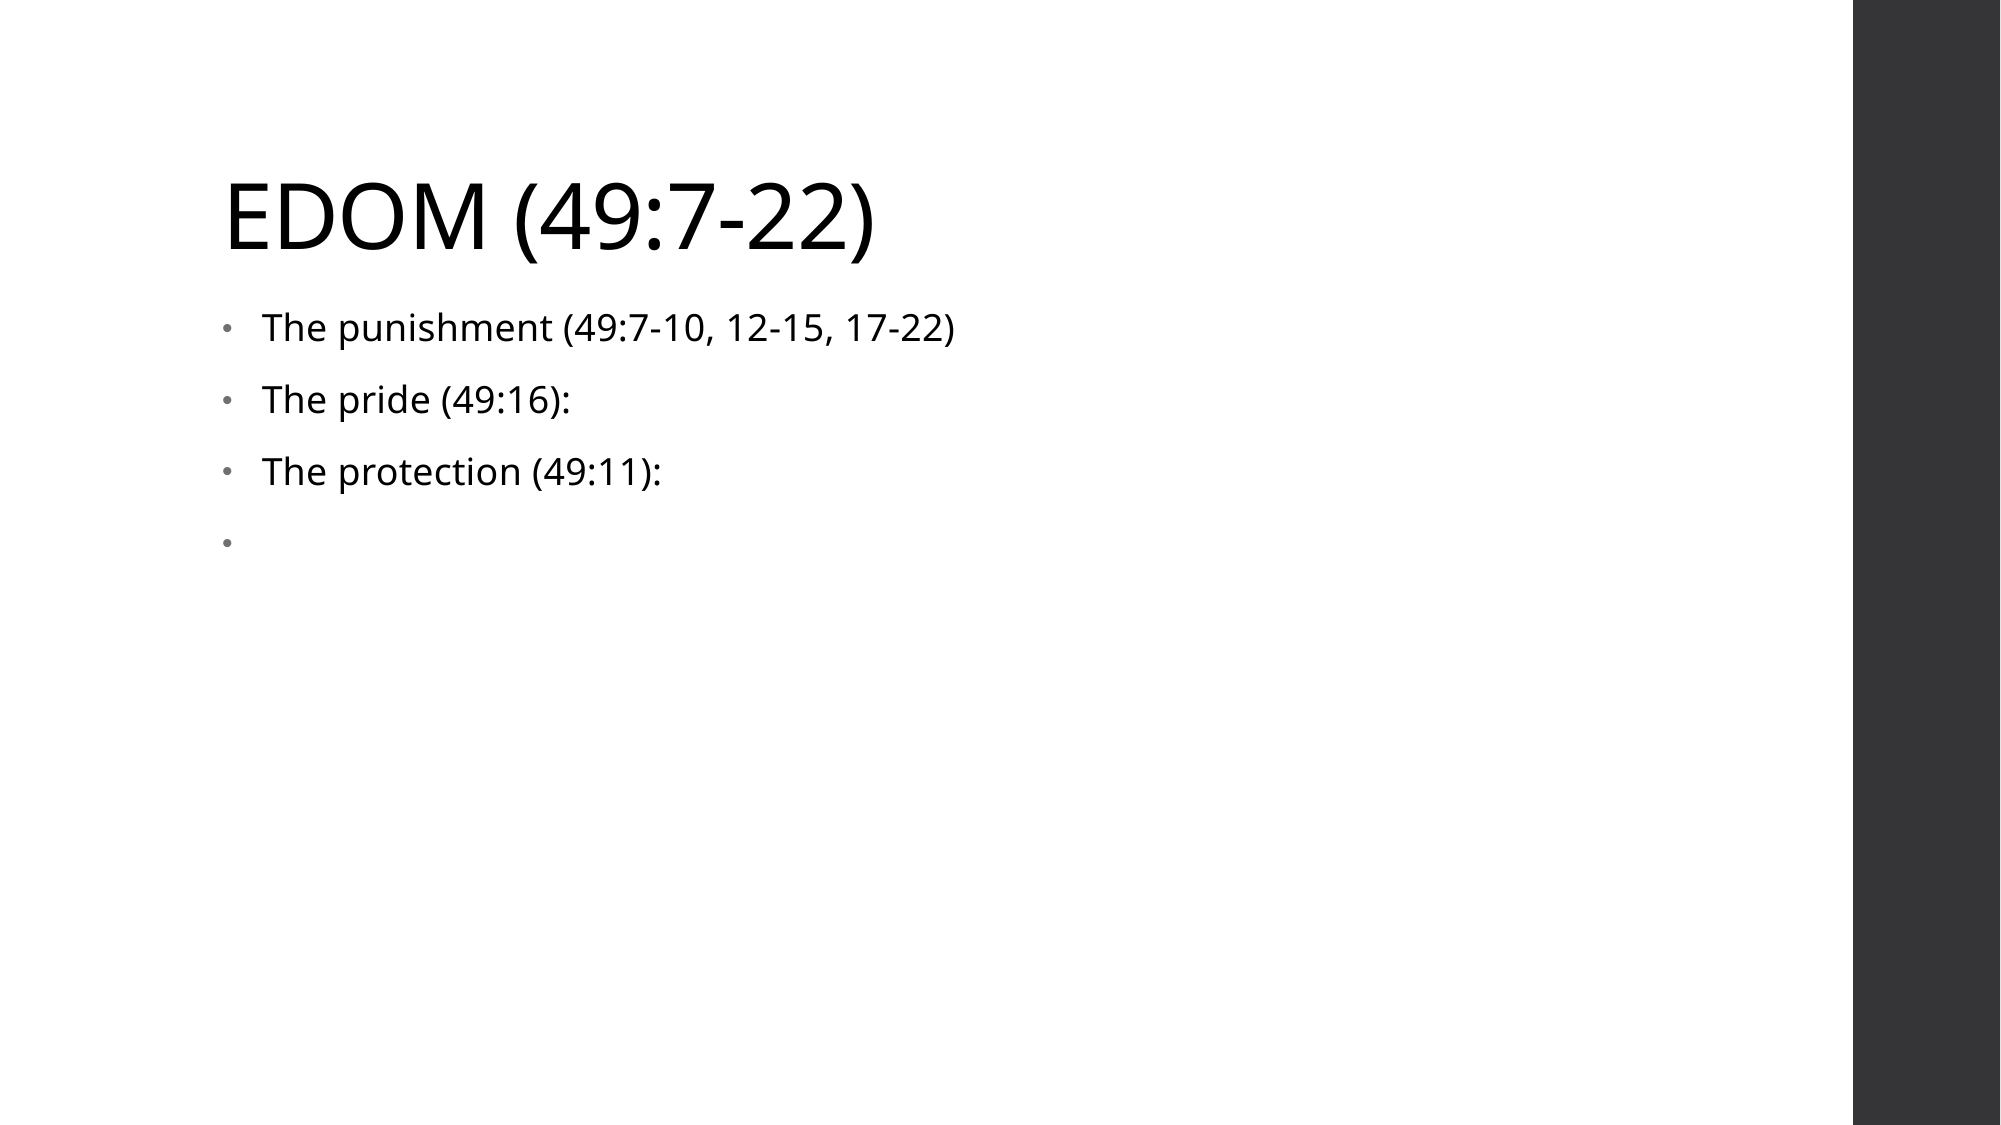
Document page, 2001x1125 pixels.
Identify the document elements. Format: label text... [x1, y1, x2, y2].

title EDOM (49:7-22) [206, 60, 1797, 278]
list The punishment (49:7-10, 12-15, 17-22) The pride (49:16): The protection (49:11): [206, 299, 1617, 1014]
